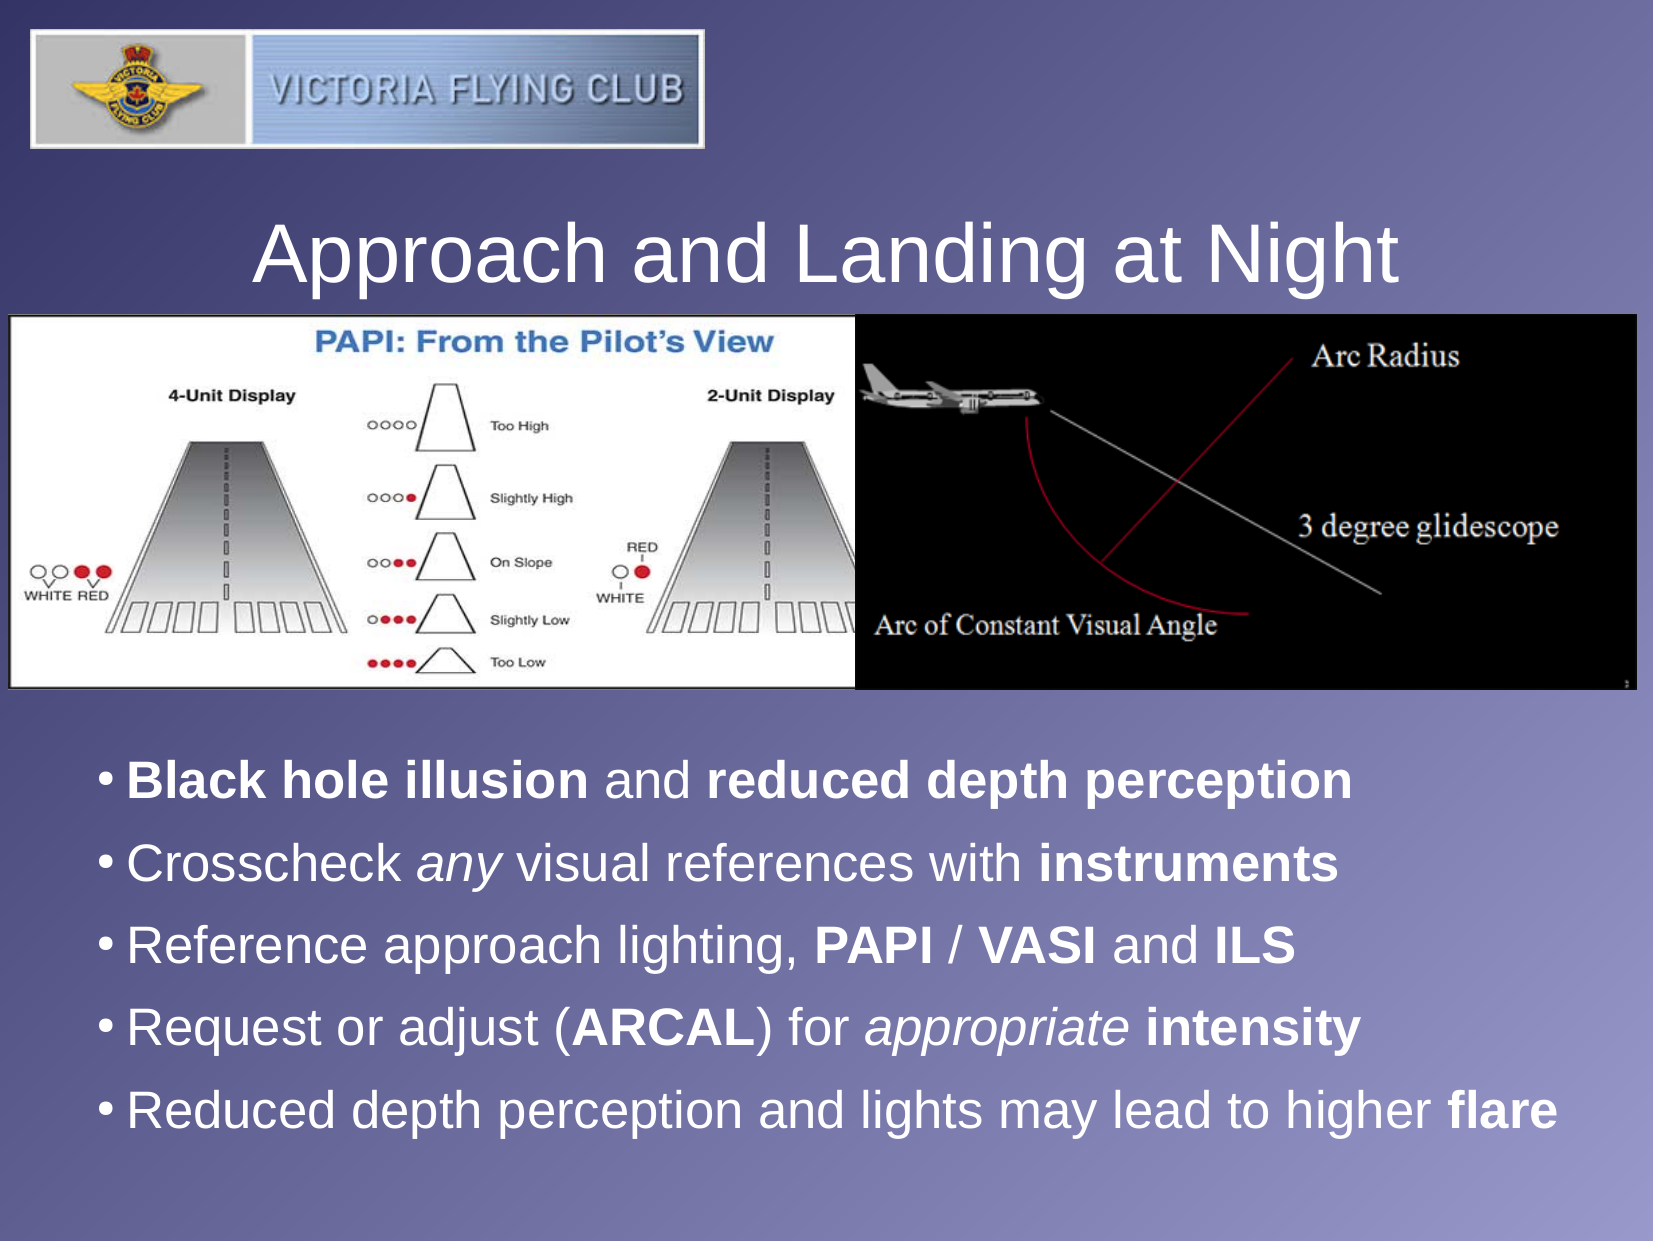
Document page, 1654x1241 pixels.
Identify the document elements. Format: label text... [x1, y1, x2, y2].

picture [8, 314, 1637, 691]
picture [30, 29, 705, 149]
list Black hole illusion and reduced depth perception Crosscheck any visual references with instruments Reference approach lighting, PAPI / VASI and ILS Request or adjust (ARCAL) for appropriate intensity Reduced depth perception and lights may lead to higher flare [82, 750, 1571, 1201]
title Approach and Landing at Night [82, 150, 1571, 314]
